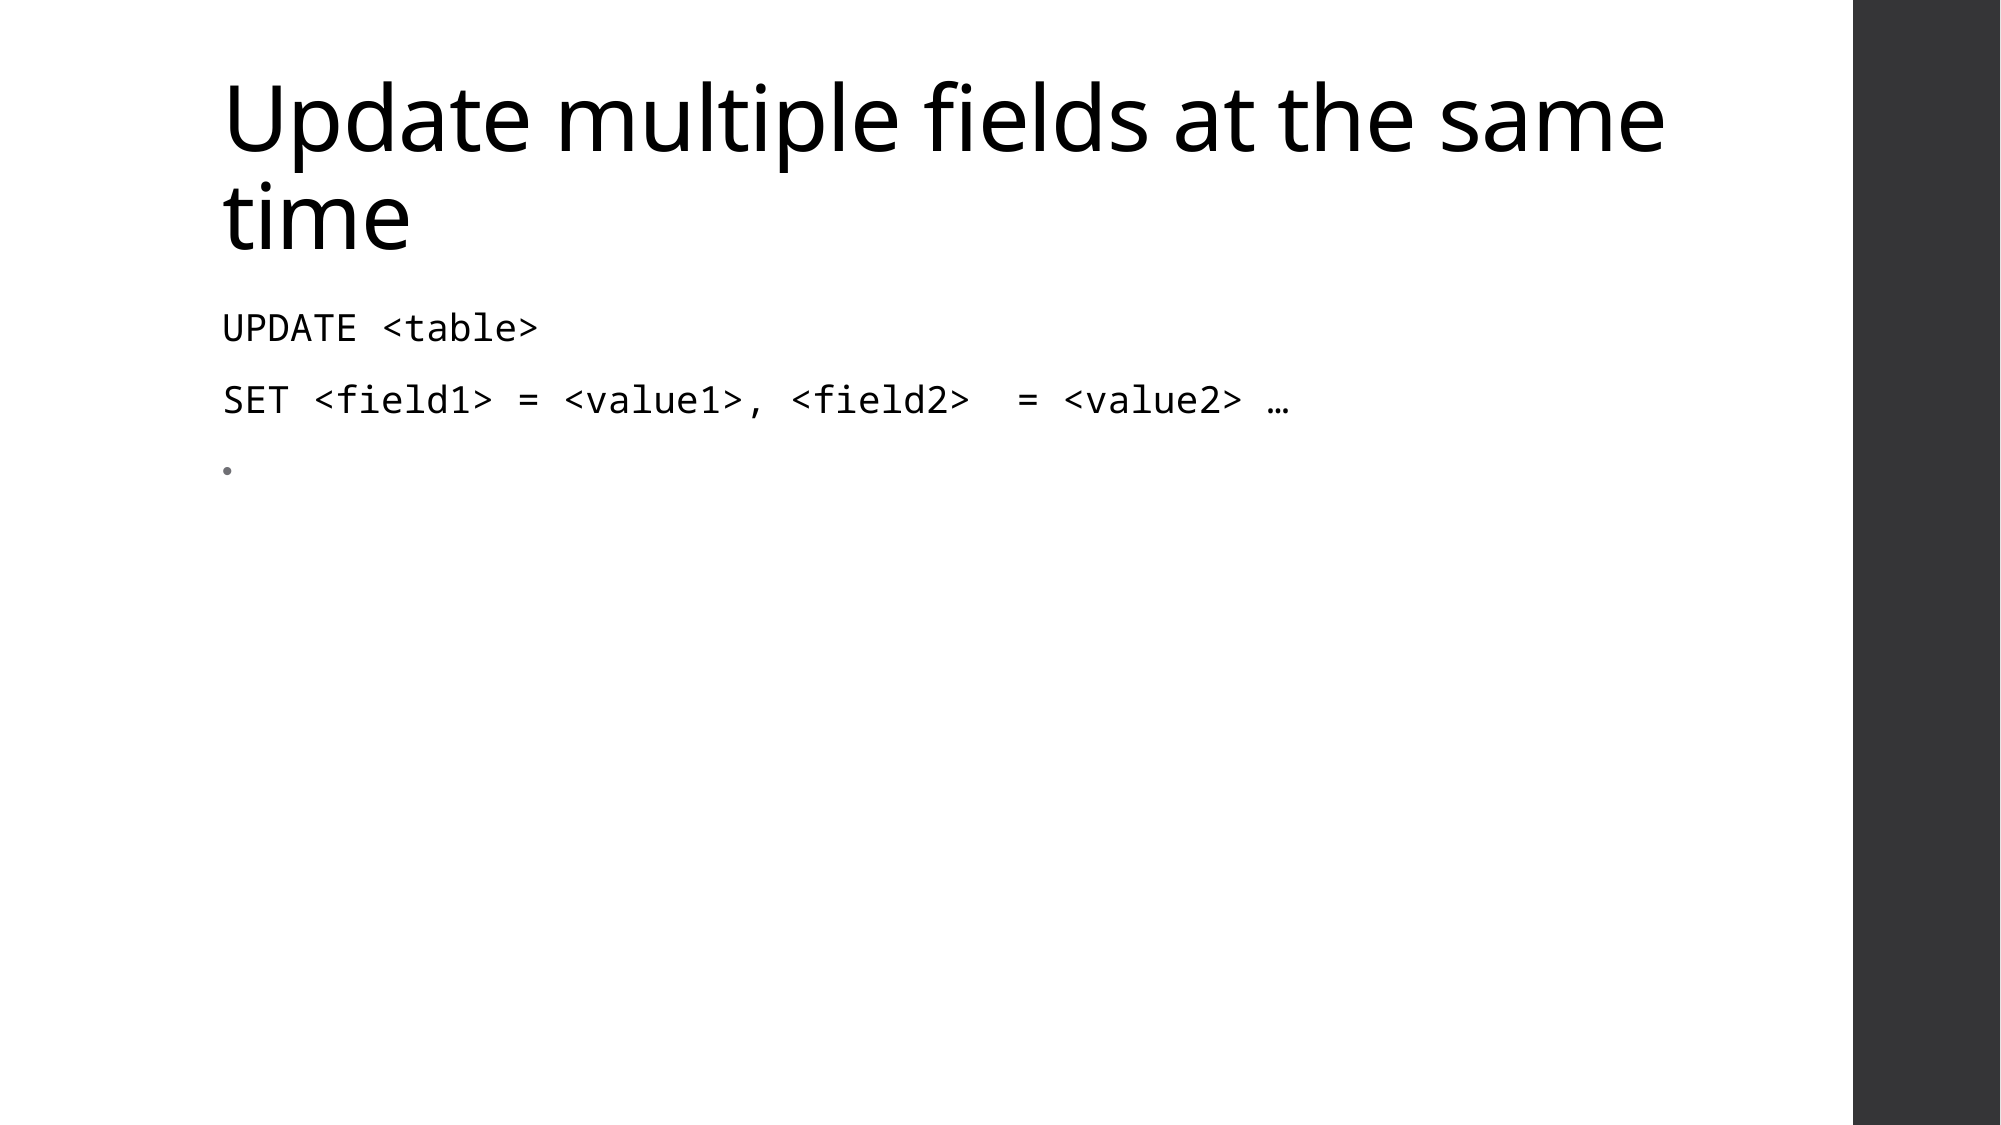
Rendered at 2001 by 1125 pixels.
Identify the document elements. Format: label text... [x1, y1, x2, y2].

list UPDATE <table> SET <field1> = <value1>, <field2> = <value2> … [206, 299, 1617, 1014]
title Update multiple fields at the same time [206, 60, 1797, 278]
